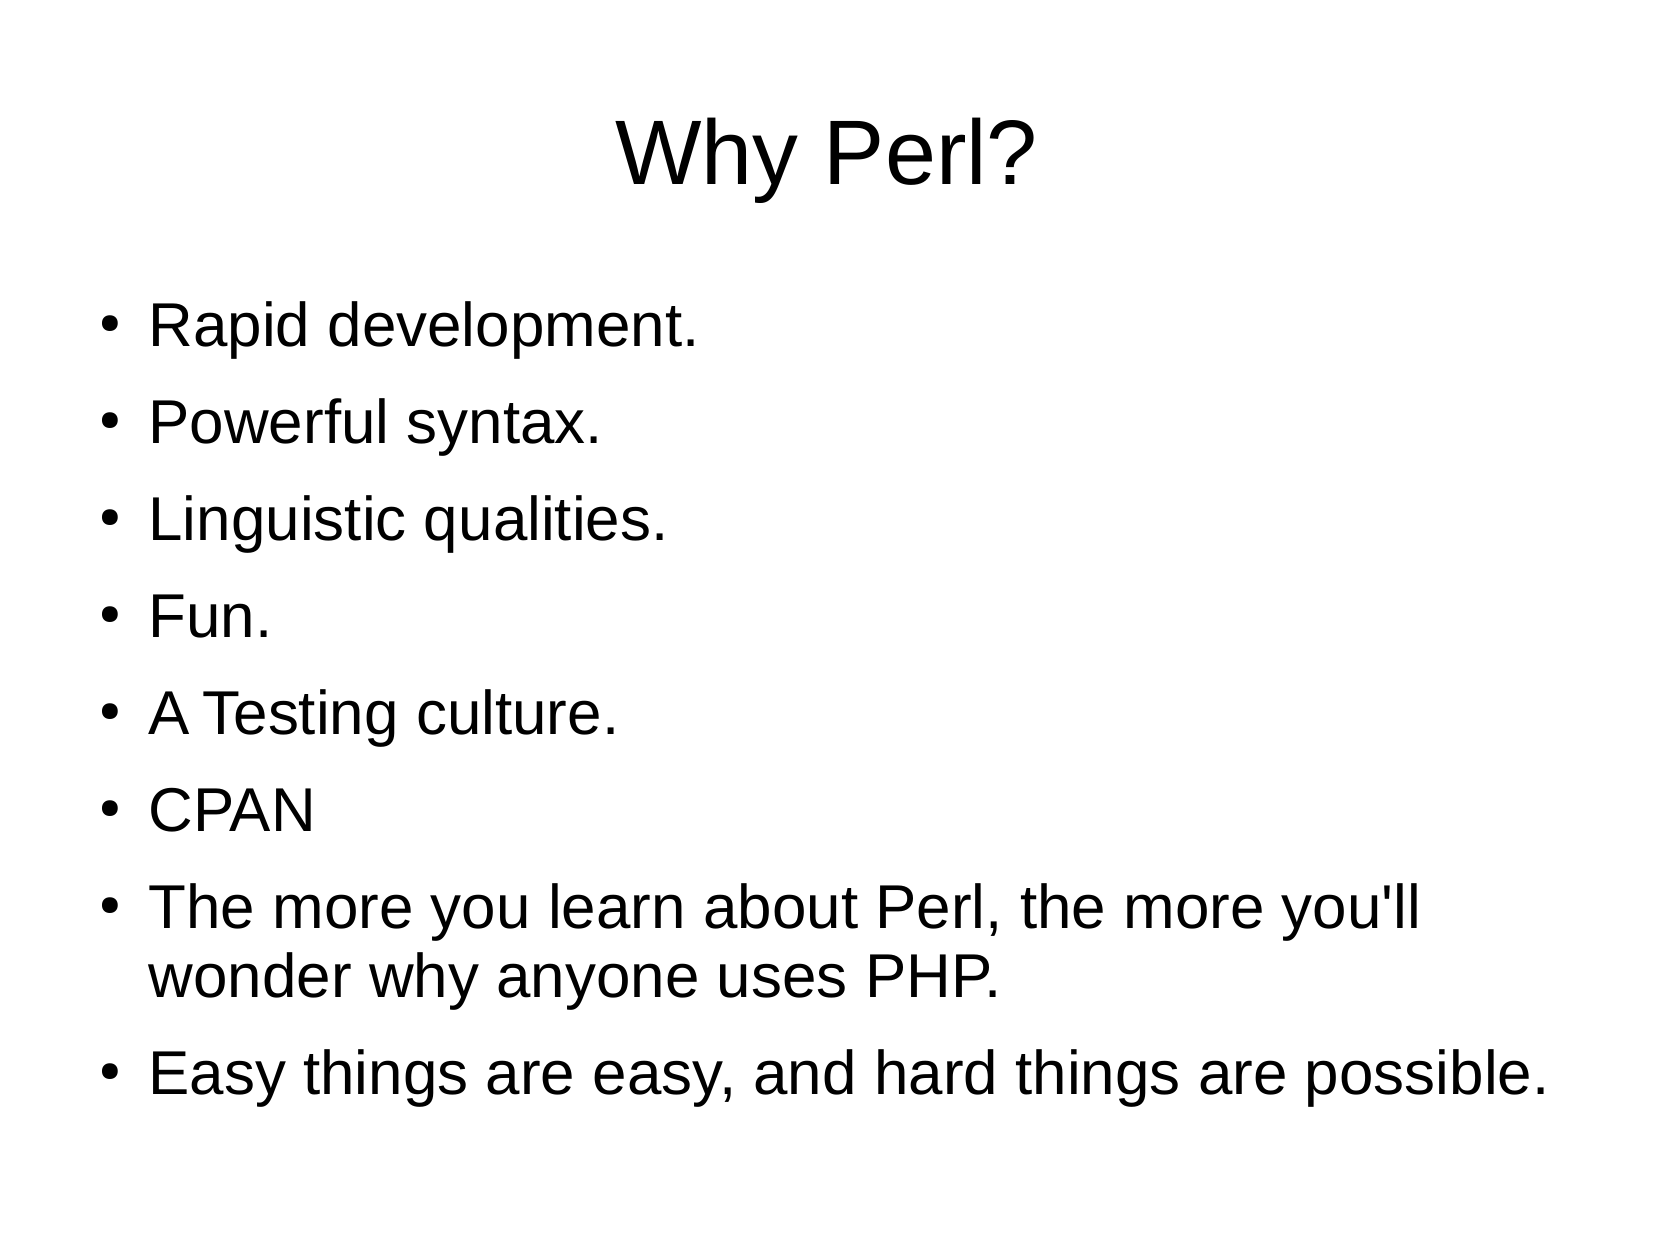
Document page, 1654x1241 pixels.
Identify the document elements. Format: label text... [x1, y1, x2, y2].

title Why Perl? [82, 49, 1571, 257]
list Rapid development. Powerful syntax. Linguistic qualities. Fun. A Testing culture. CPAN The more you learn about Perl, the more you'll wonder why anyone uses PHP. Easy things are easy, and hard things are possible. [82, 290, 1571, 1141]
